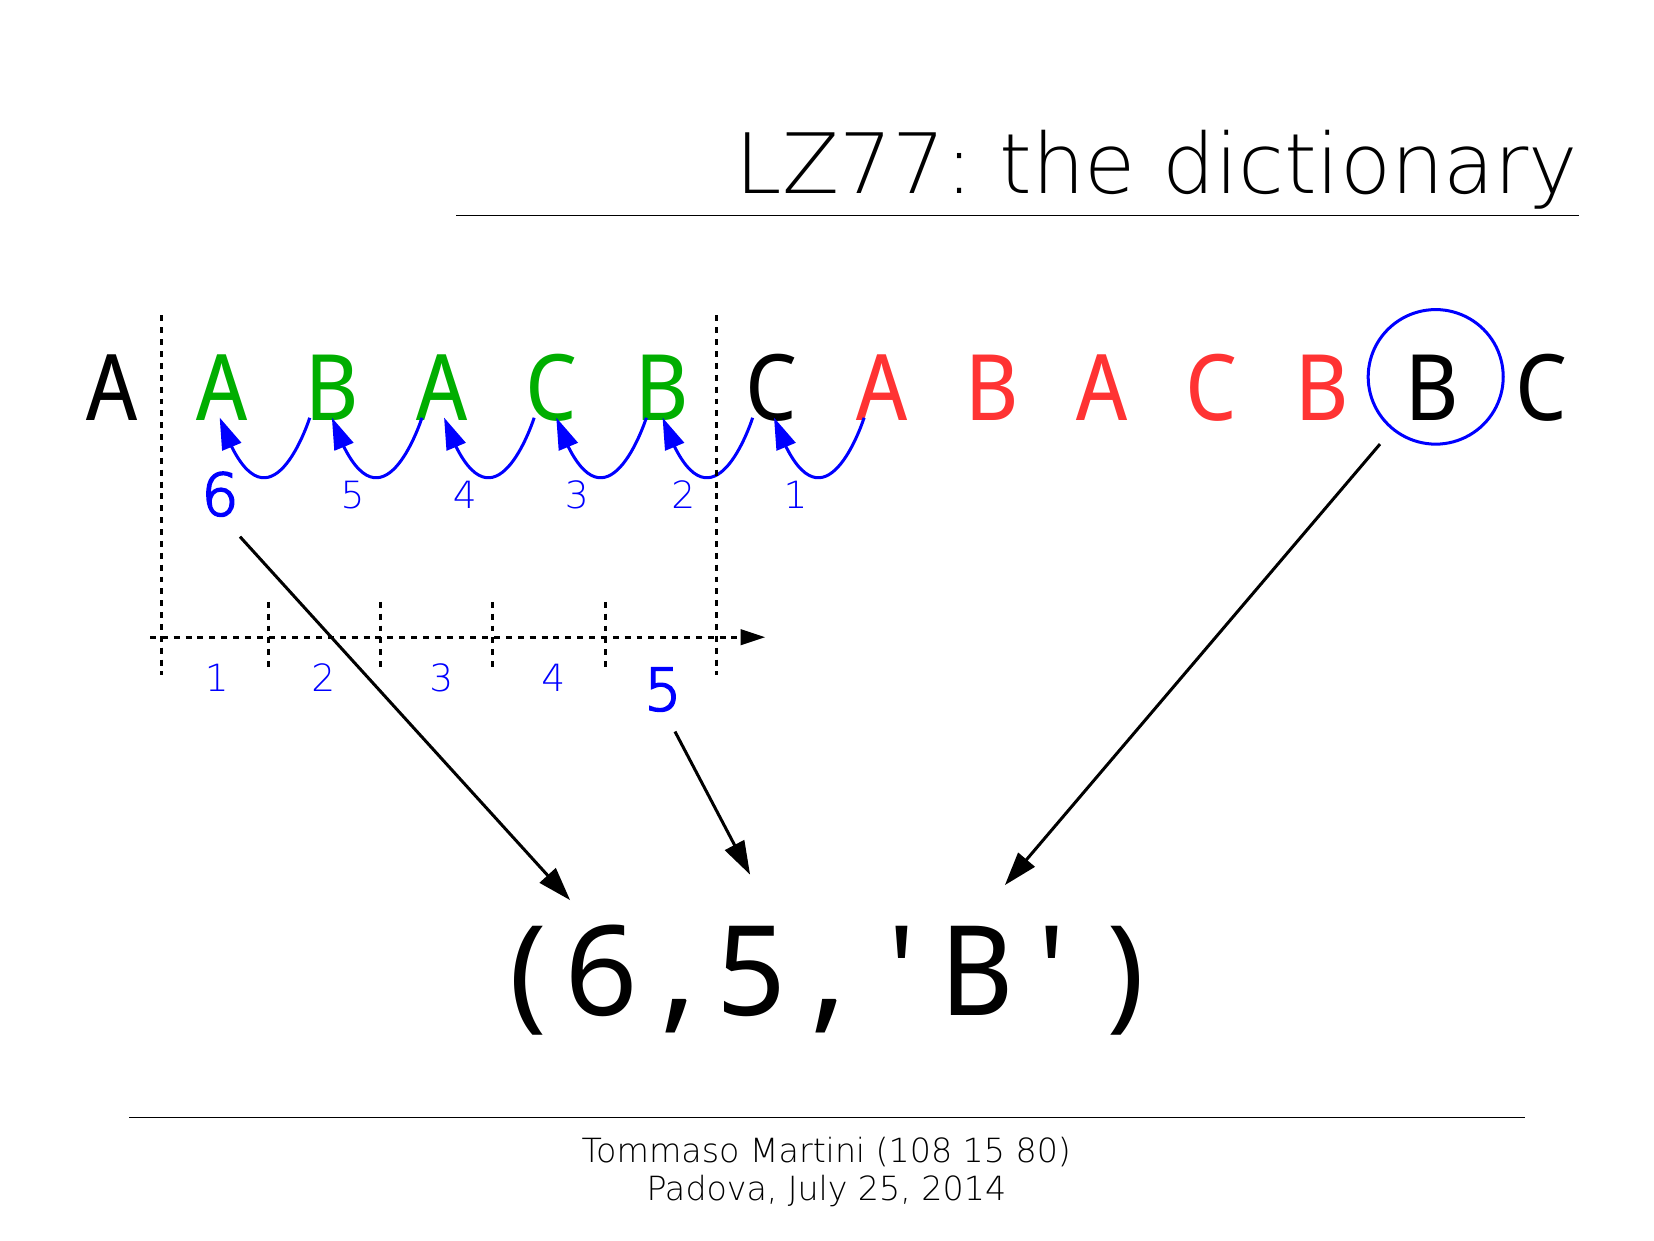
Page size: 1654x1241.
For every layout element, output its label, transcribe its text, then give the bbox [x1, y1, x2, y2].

text_box Tommaso Martini (108 15 80) Padova, July 25, 2014 [301, 1124, 1352, 1216]
text_box 4 [434, 465, 495, 525]
text_box 2 [653, 465, 714, 525]
text_box 6 [186, 454, 247, 537]
text_box 4 [523, 649, 584, 708]
text_box A A B A C B C A B A C B B C [1370, 315, 1501, 437]
text_box (6,5,'B') [369, 874, 1285, 1035]
text_box 3 [411, 649, 472, 708]
text_box A A B A C B C A B A C B B C [1468, 315, 1592, 437]
text_box 2 [293, 649, 354, 708]
text_box 2 [345, 649, 354, 658]
text_box 5 [629, 649, 690, 732]
text_box 1 [186, 649, 247, 708]
text_box 5 [322, 465, 383, 525]
text_box A A B A C B C A B A C B B C [61, 315, 1403, 437]
text_box 3 [546, 465, 607, 525]
text_box LZ77: the dictionary [60, 108, 1621, 221]
text_box 1 [765, 465, 826, 525]
